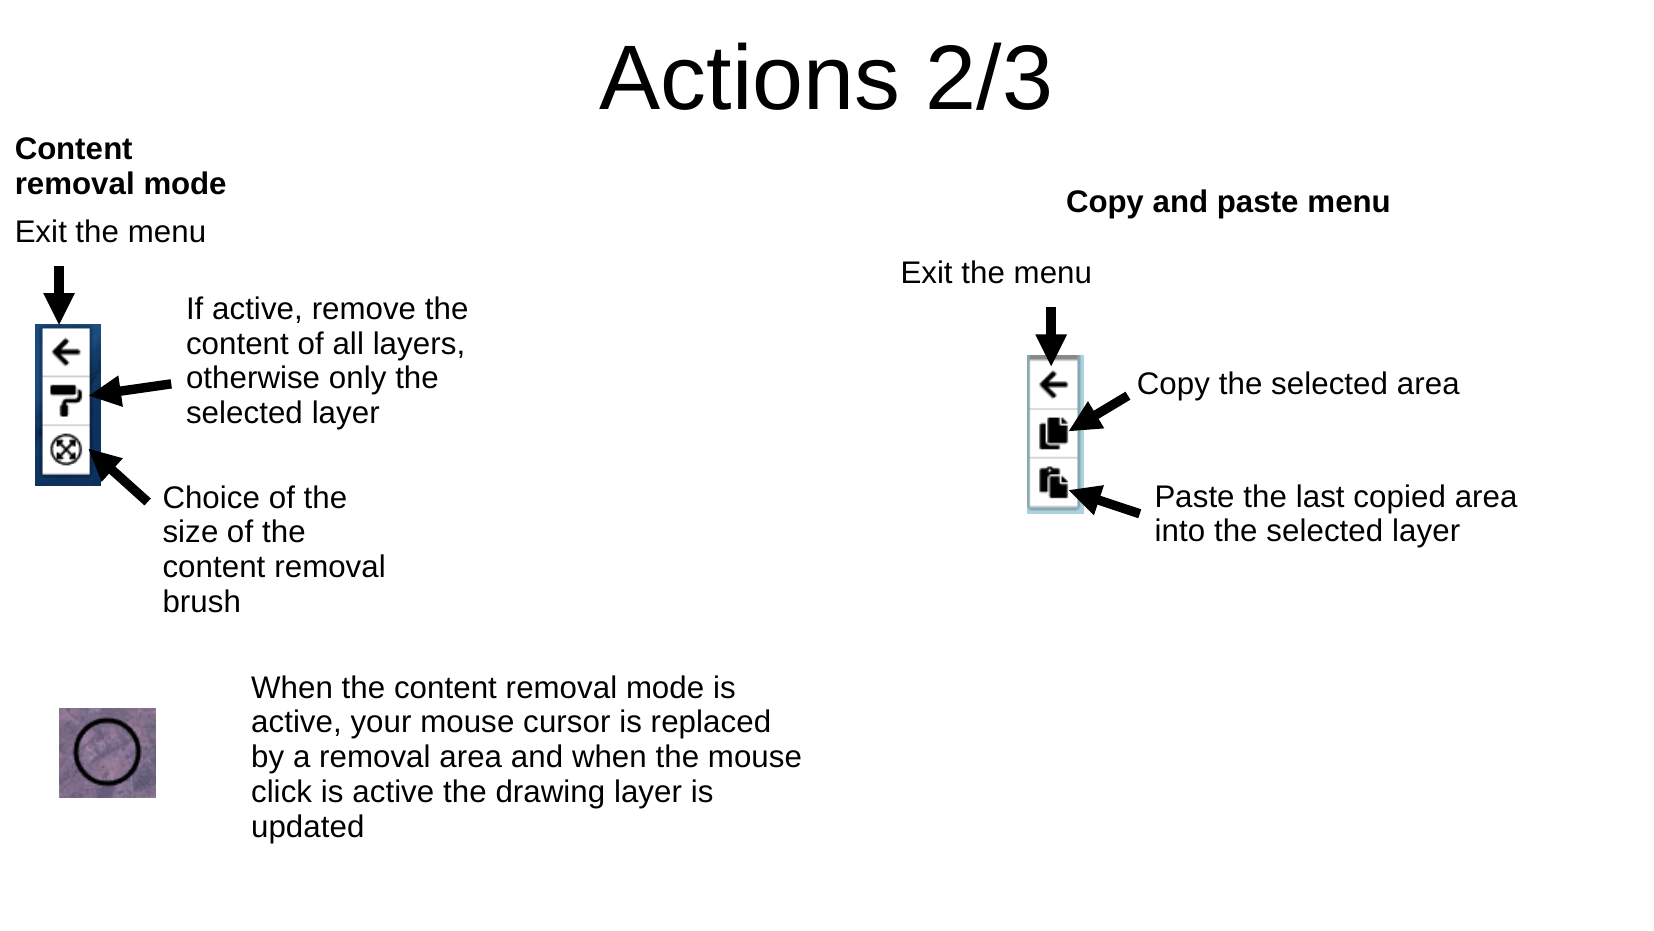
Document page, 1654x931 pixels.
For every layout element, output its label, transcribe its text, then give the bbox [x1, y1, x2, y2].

text_box Paste the last copied area into the selected layer [1139, 471, 1554, 626]
text_box Exit the menu [0, 206, 349, 266]
text_box Copy and paste menu [1051, 177, 1447, 262]
text_box If active, remove the content of all layers, otherwise only the selected layer [171, 283, 532, 473]
text_box Exit the menu [885, 248, 1235, 308]
picture [35, 324, 101, 486]
text_box Content removal mode [0, 123, 266, 209]
text_box Choice of the size of the content removal brush [147, 472, 426, 627]
text_box Copy the selected area [1122, 358, 1518, 478]
picture [1027, 355, 1084, 514]
picture [59, 708, 156, 798]
title Actions 2/3 [82, 0, 1571, 156]
text_box When the content removal mode is active, your mouse cursor is replaced by a removal area and when the mouse click is active the drawing layer is updated [236, 662, 827, 886]
